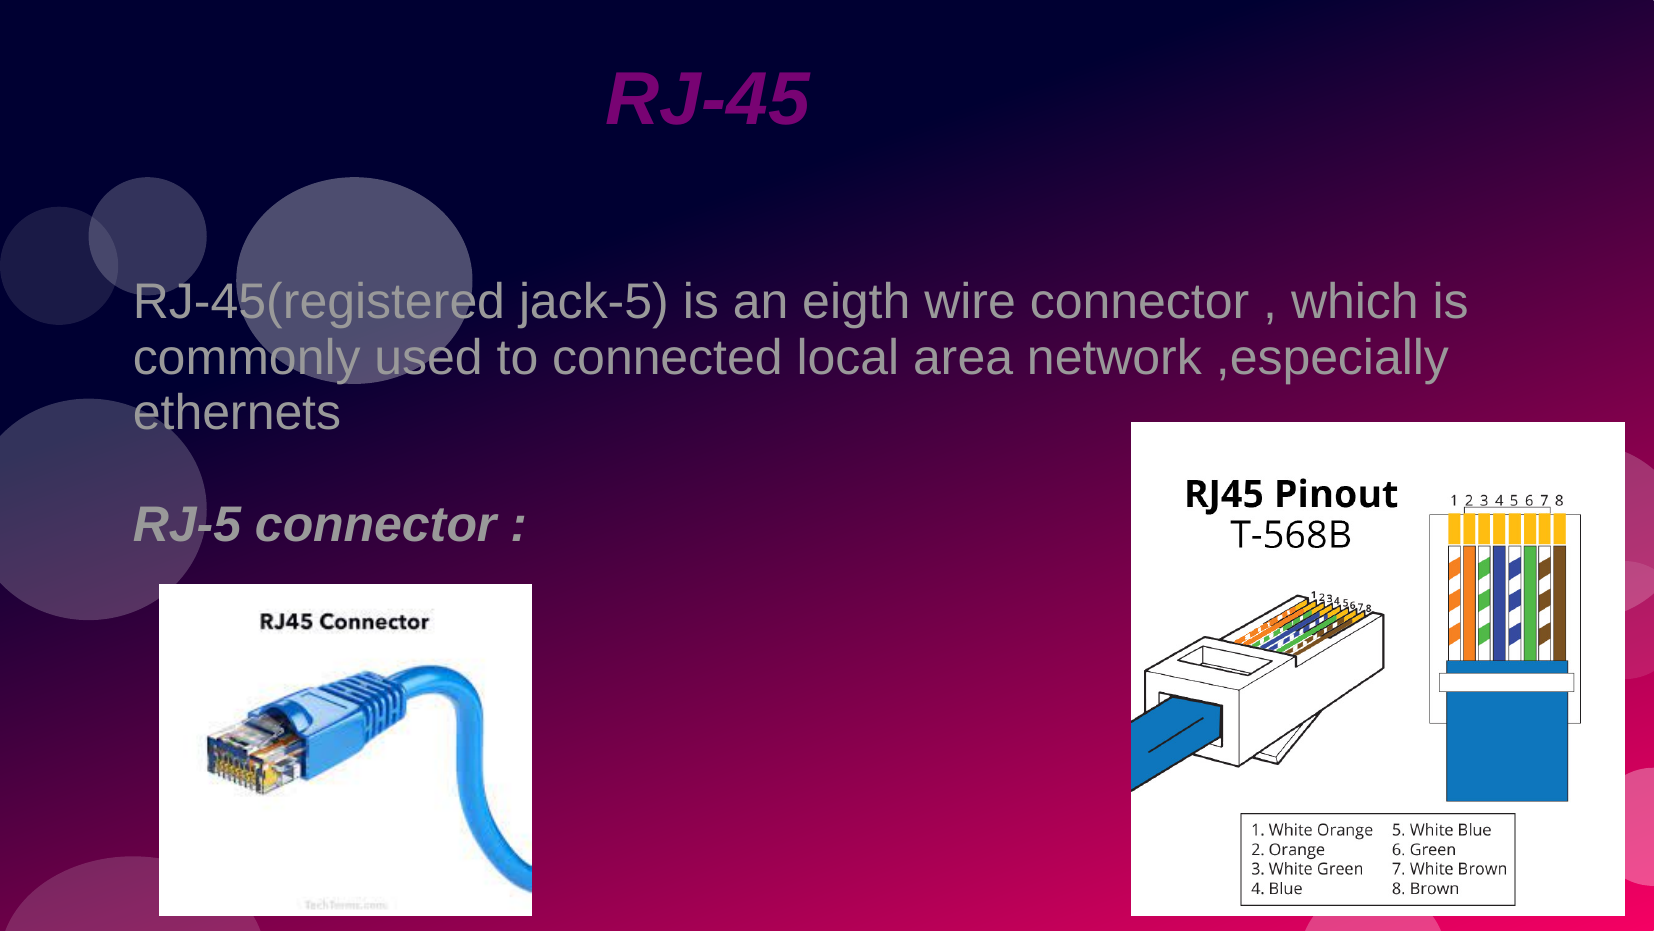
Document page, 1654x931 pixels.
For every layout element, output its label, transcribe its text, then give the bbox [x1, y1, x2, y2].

text_box RJ-45 [590, 48, 1418, 148]
picture [1131, 422, 1625, 916]
picture [159, 584, 532, 916]
text_box RJ-45(registered jack-5) is an eigth wire connector , which is commonly used to connected local area network ,especially ethernets RJ-5 connector : [118, 265, 1625, 616]
